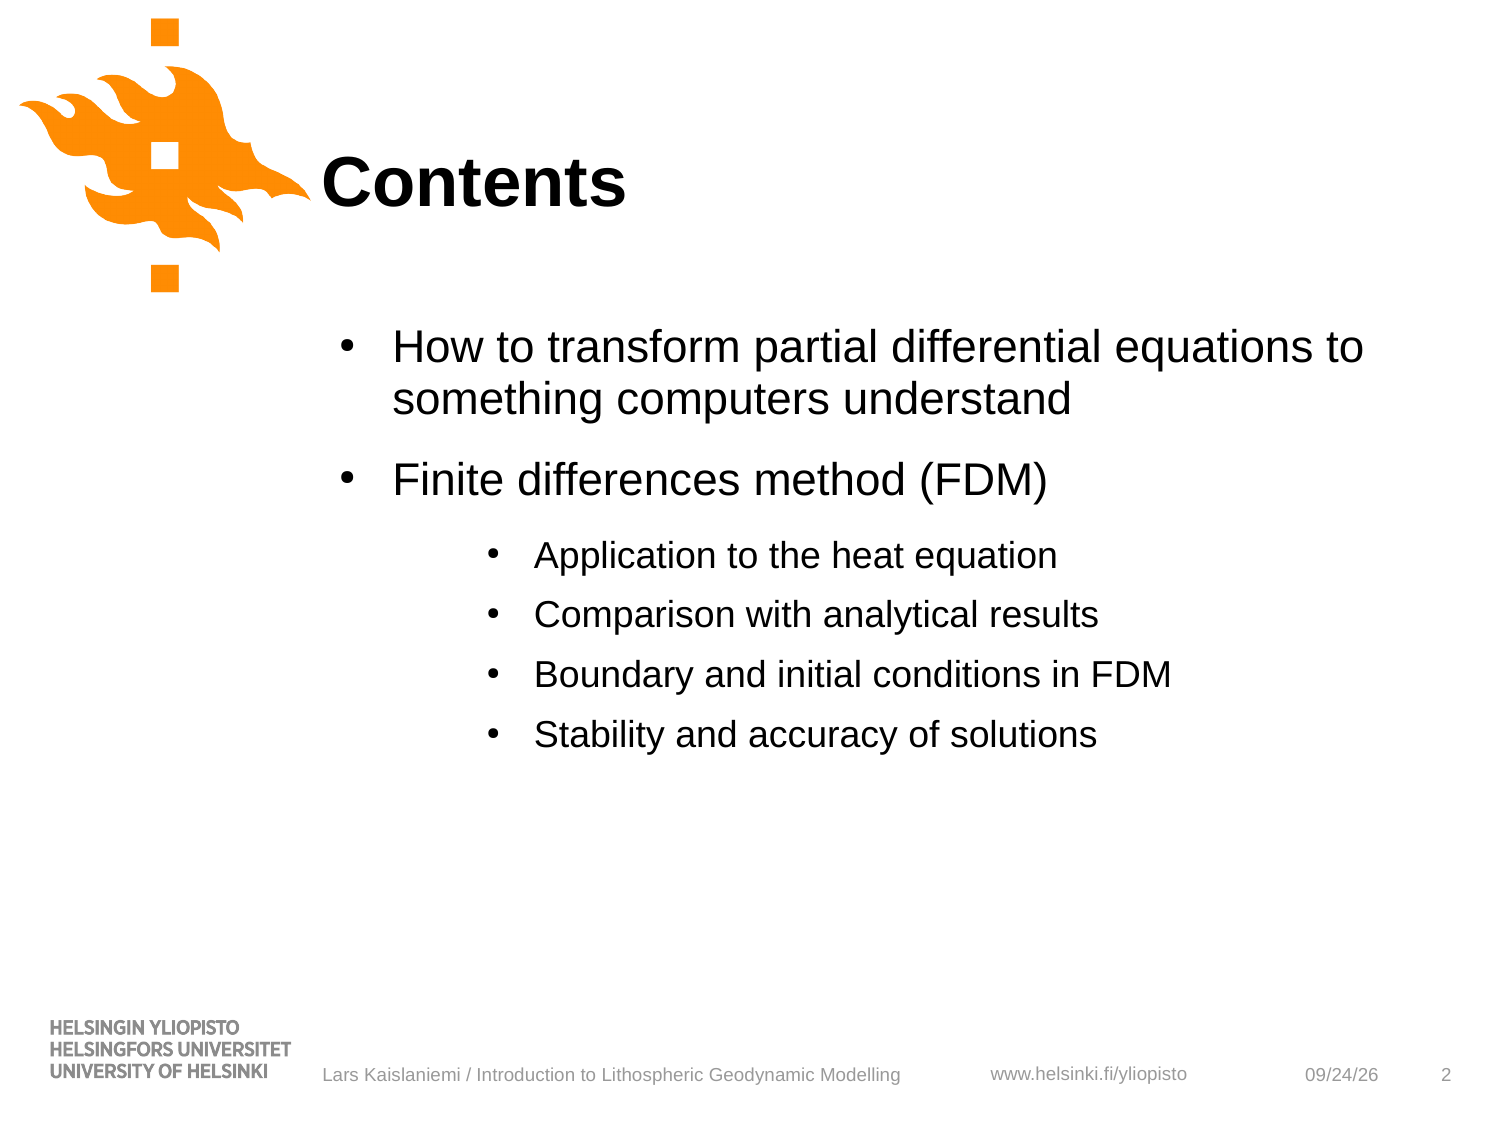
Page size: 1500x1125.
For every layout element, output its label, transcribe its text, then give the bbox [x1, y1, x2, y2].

list How to transform partial differential equations to something computers understand Finite differences method (FDM) Application to the heat equation Comparison with analytical results Boundary and initial conditions in FDM Stability and accuracy of solutions [321, 321, 1447, 977]
title Contents [321, 87, 1447, 276]
picture [32, 1001, 309, 1096]
picture [0, 0, 337, 318]
